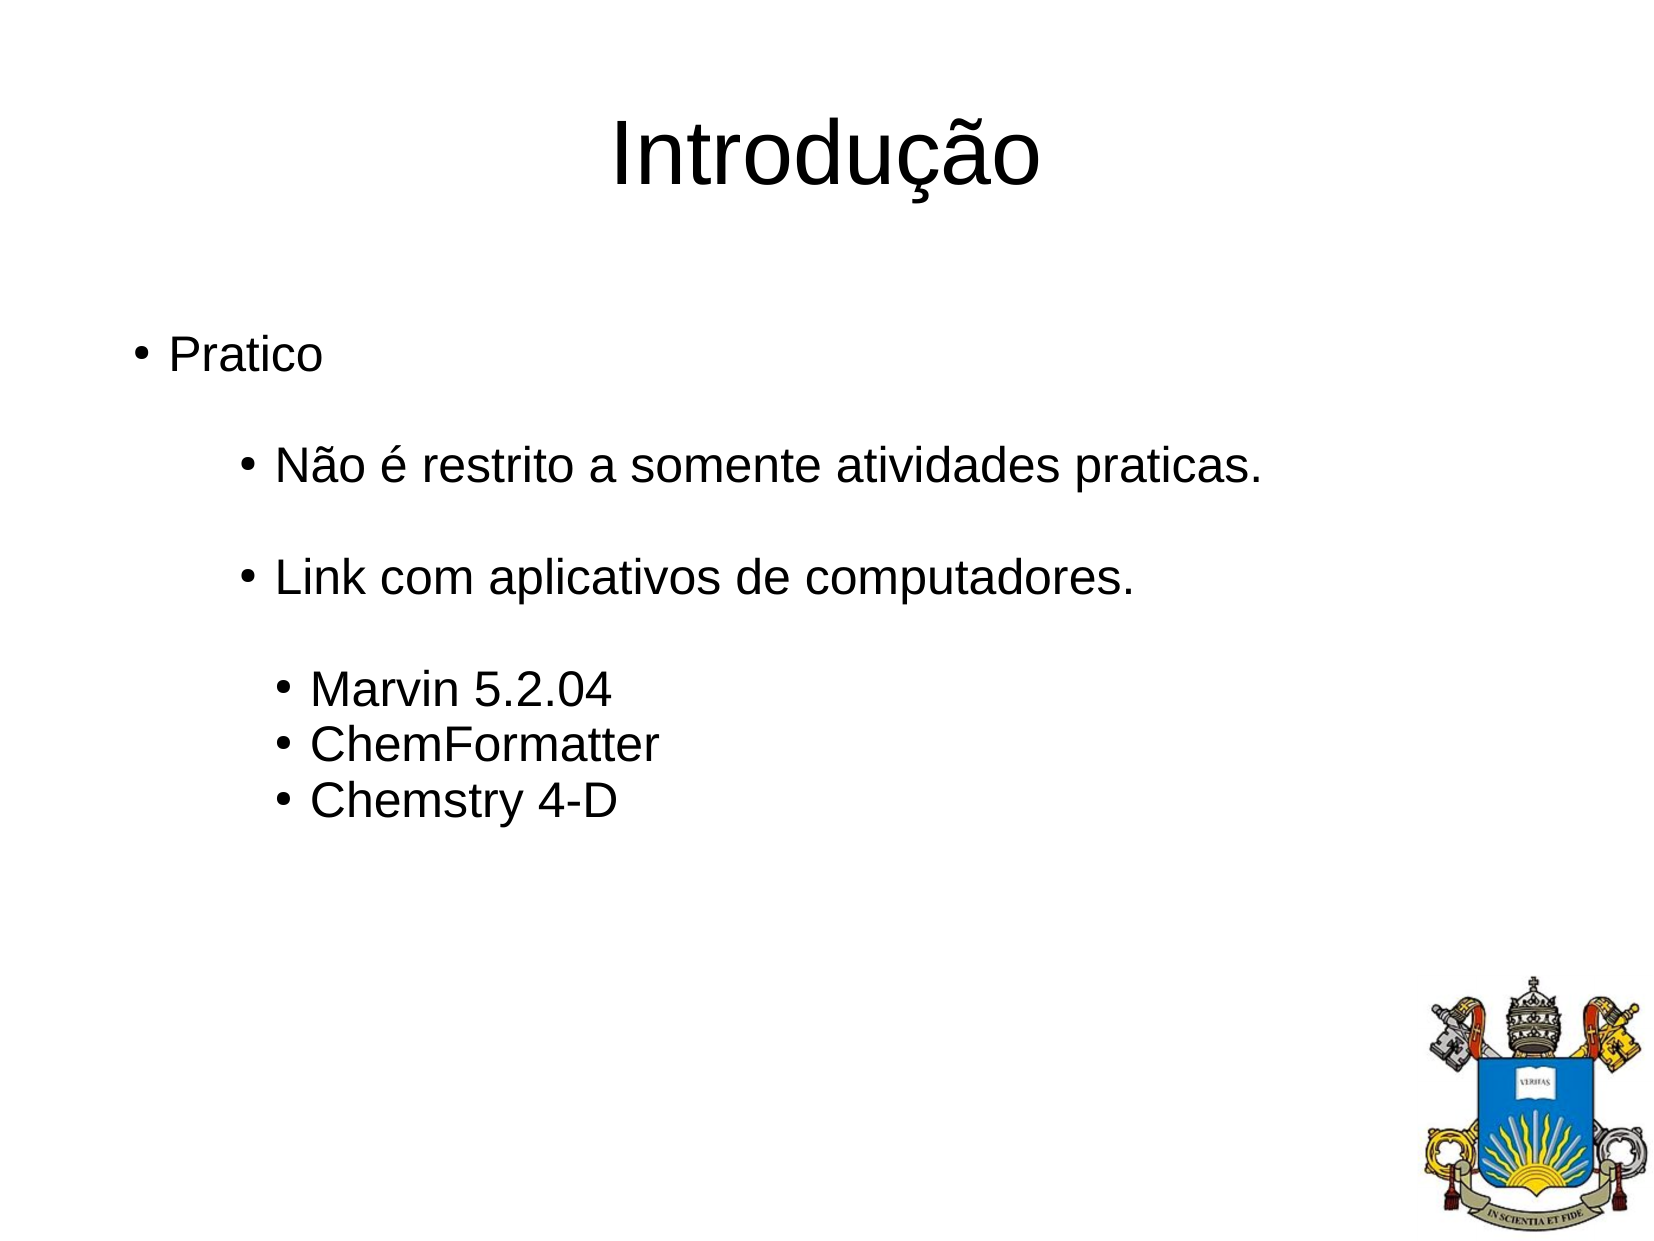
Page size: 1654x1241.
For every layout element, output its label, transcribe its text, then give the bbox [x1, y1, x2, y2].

title Introdução [82, 49, 1571, 257]
text_box Pratico Não é restrito a somente atividades praticas. Link com aplicativos de computadores. Marvin 5.2.04 ChemFormatter Chemstry 4-D [118, 318, 1280, 836]
picture [1417, 975, 1654, 1241]
